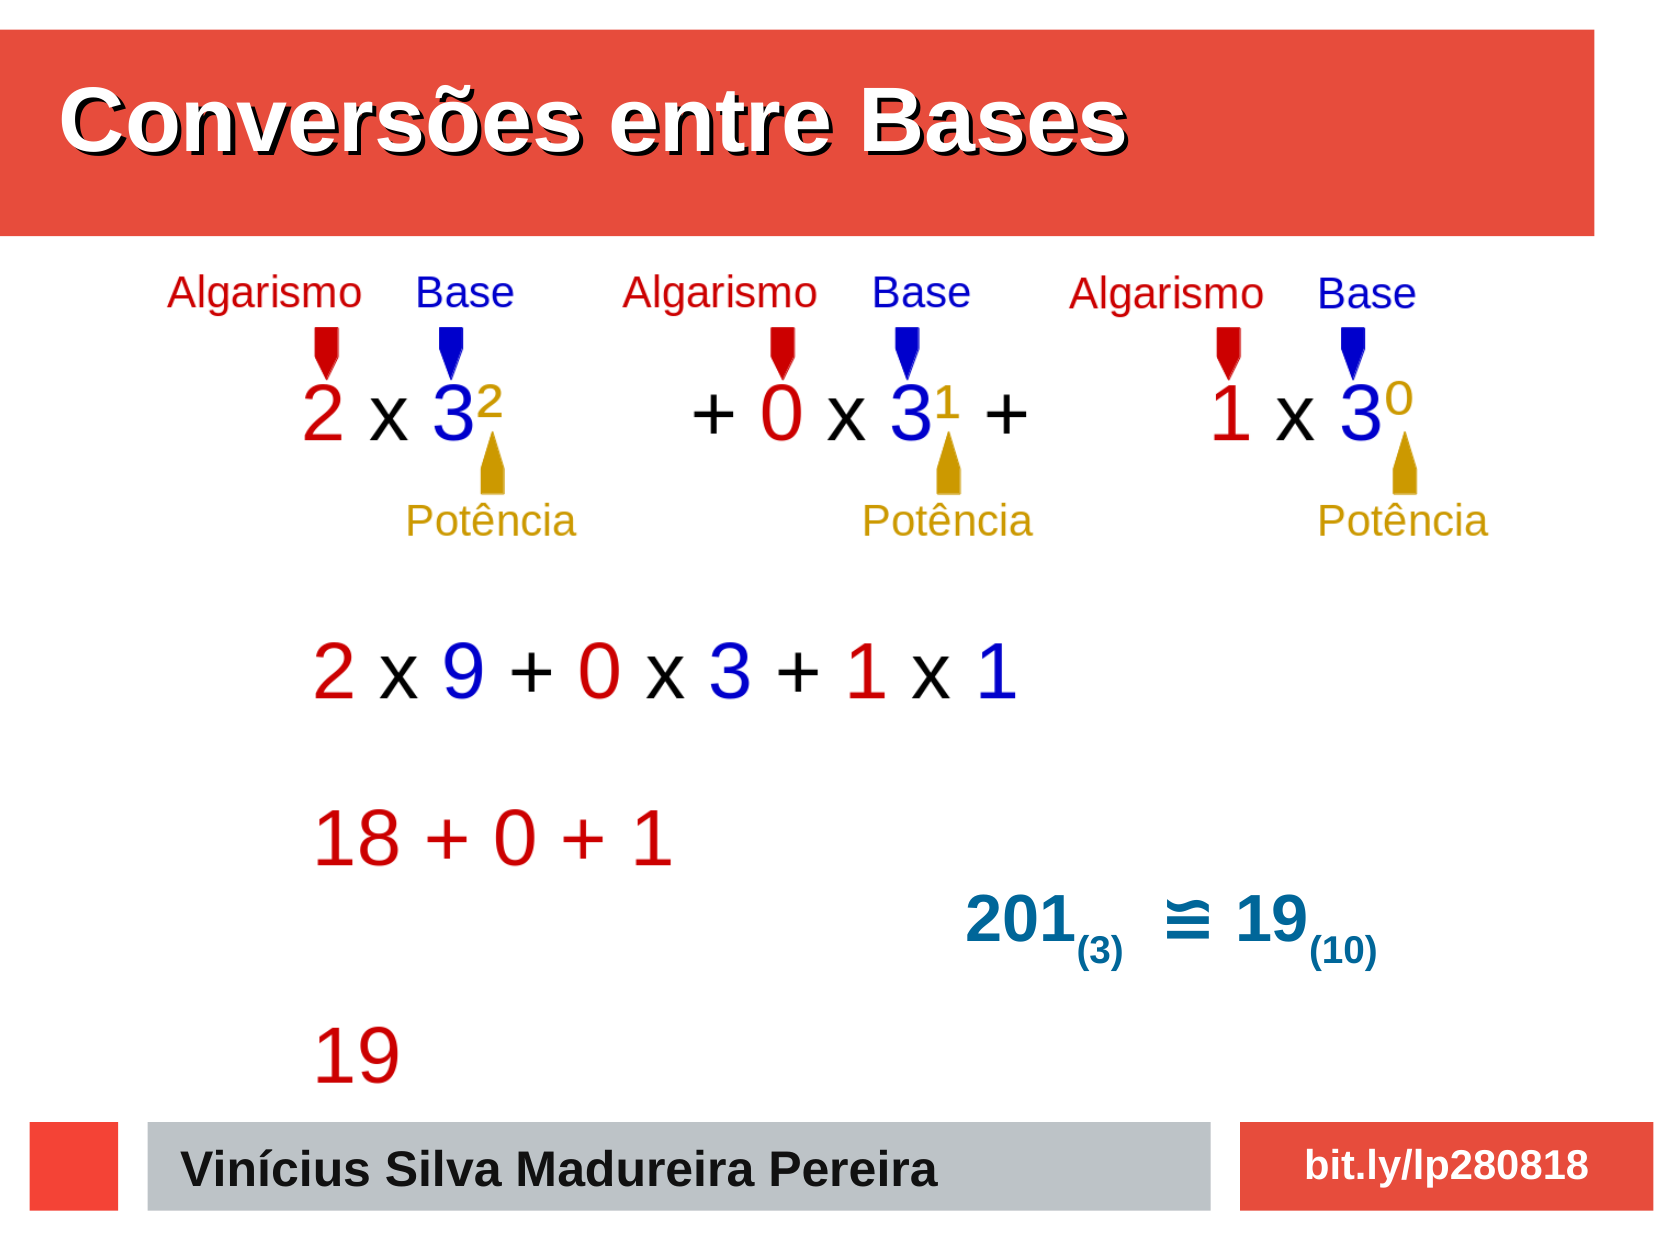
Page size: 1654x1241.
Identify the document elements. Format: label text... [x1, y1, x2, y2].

text_box Vinícius Silva Madureira Pereira [165, 1133, 1170, 1205]
text_box bit.ly/lp280818 [1228, 1134, 1654, 1205]
picture [156, 259, 1498, 1108]
title Conversões entre Bases [59, 23, 1595, 172]
text_box 201(3) ≌ 19(10) [950, 874, 1412, 981]
